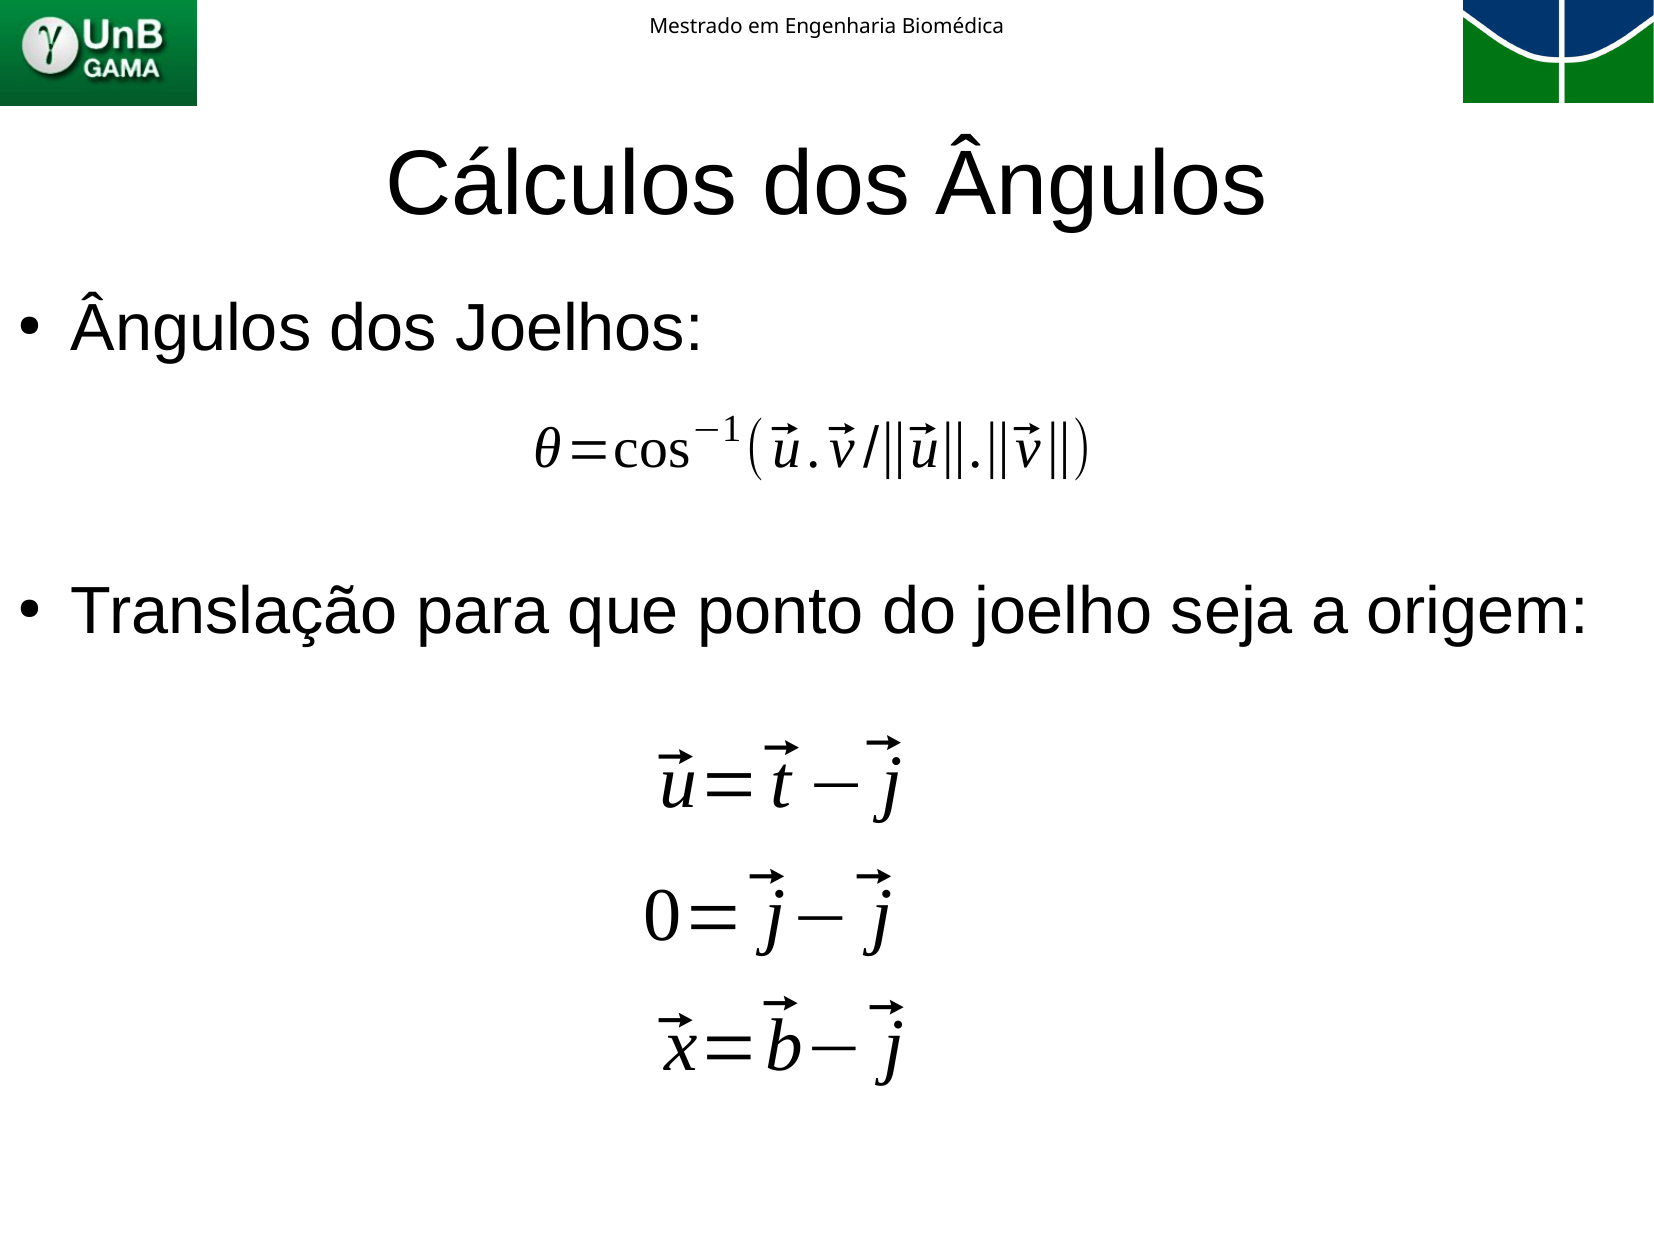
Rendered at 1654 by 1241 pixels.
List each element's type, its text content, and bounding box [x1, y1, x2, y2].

chart [637, 732, 934, 824]
picture [0, 0, 197, 94]
chart [637, 992, 934, 1087]
list Ângulos dos Joelhos: Translação para que ponto do joelho seja a origem: [0, 290, 1654, 1241]
title Cálculos dos Ângulos [0, 94, 1654, 272]
chart [519, 407, 1111, 485]
chart [625, 865, 922, 957]
picture [1463, 0, 1654, 94]
